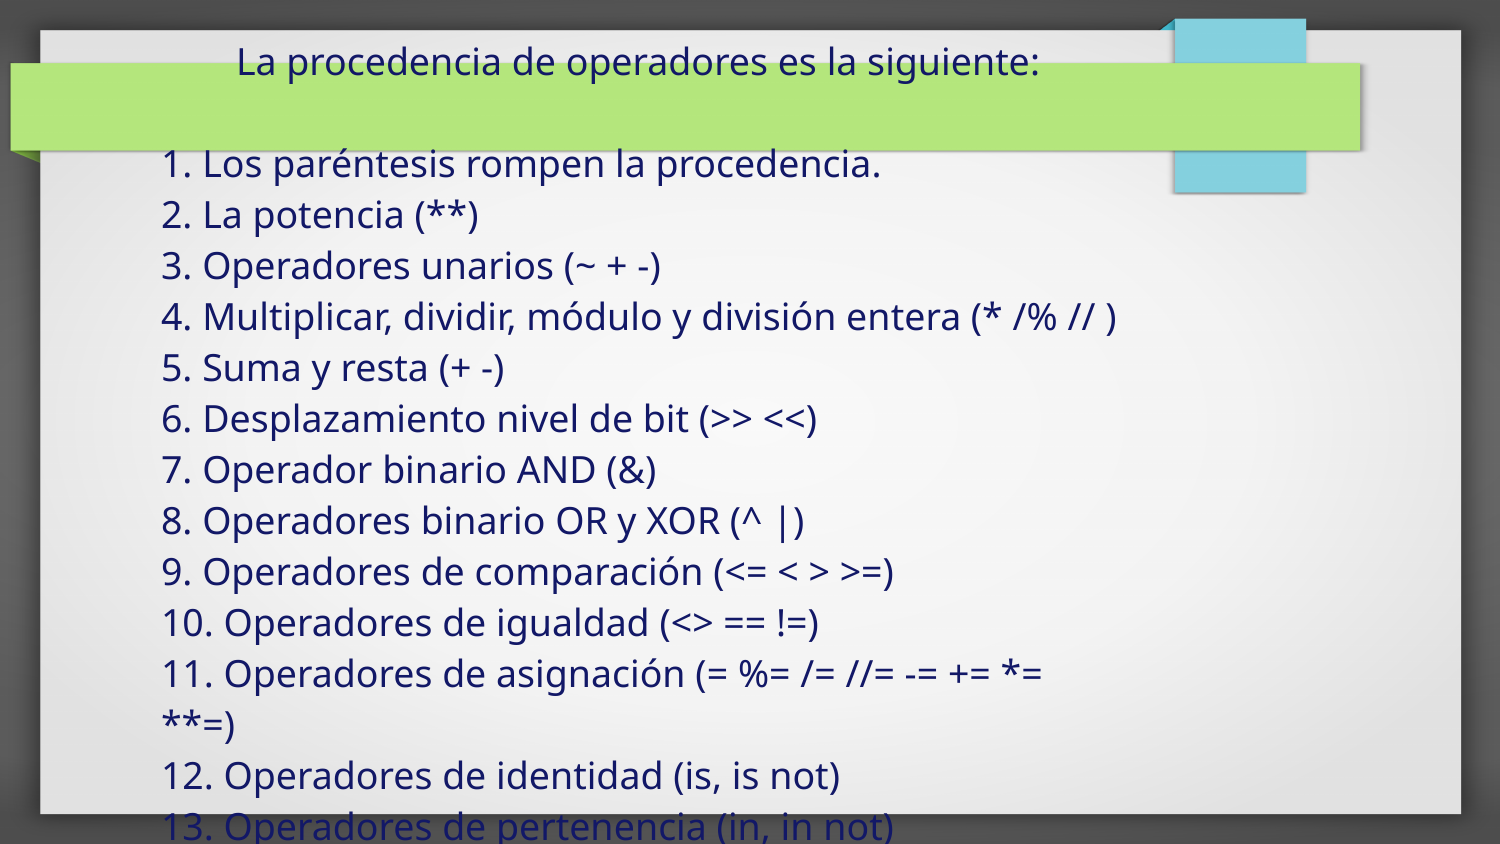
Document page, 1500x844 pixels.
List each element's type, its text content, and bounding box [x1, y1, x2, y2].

picture [0, 0, 1500, 844]
list La procedencia de operadores es la siguiente: 1. Los paréntesis rompen la procedencia. 2. La potencia (**) 3. Operadores unarios (~ + -) 4. Multiplicar, dividir, módulo y división entera (* /% // ) 5. Suma y resta (+ -) 6. Desplazamiento nivel de bit (>> <<) 7. Operador binario AND (&) 8. Operadores binario OR y XOR (^ |) 9. Operadores de comparación (<= < > >=) 10. Operadores de igualdad (<> == !=) 11. Operadores de asignación (= %= /= //= -= += *= **=) 12. Operadores de identidad (is, is not) 13. Operadores de pertenencia (in, in not) 14. Operadores lógicos (not, or, and) [161, 35, 1123, 844]
